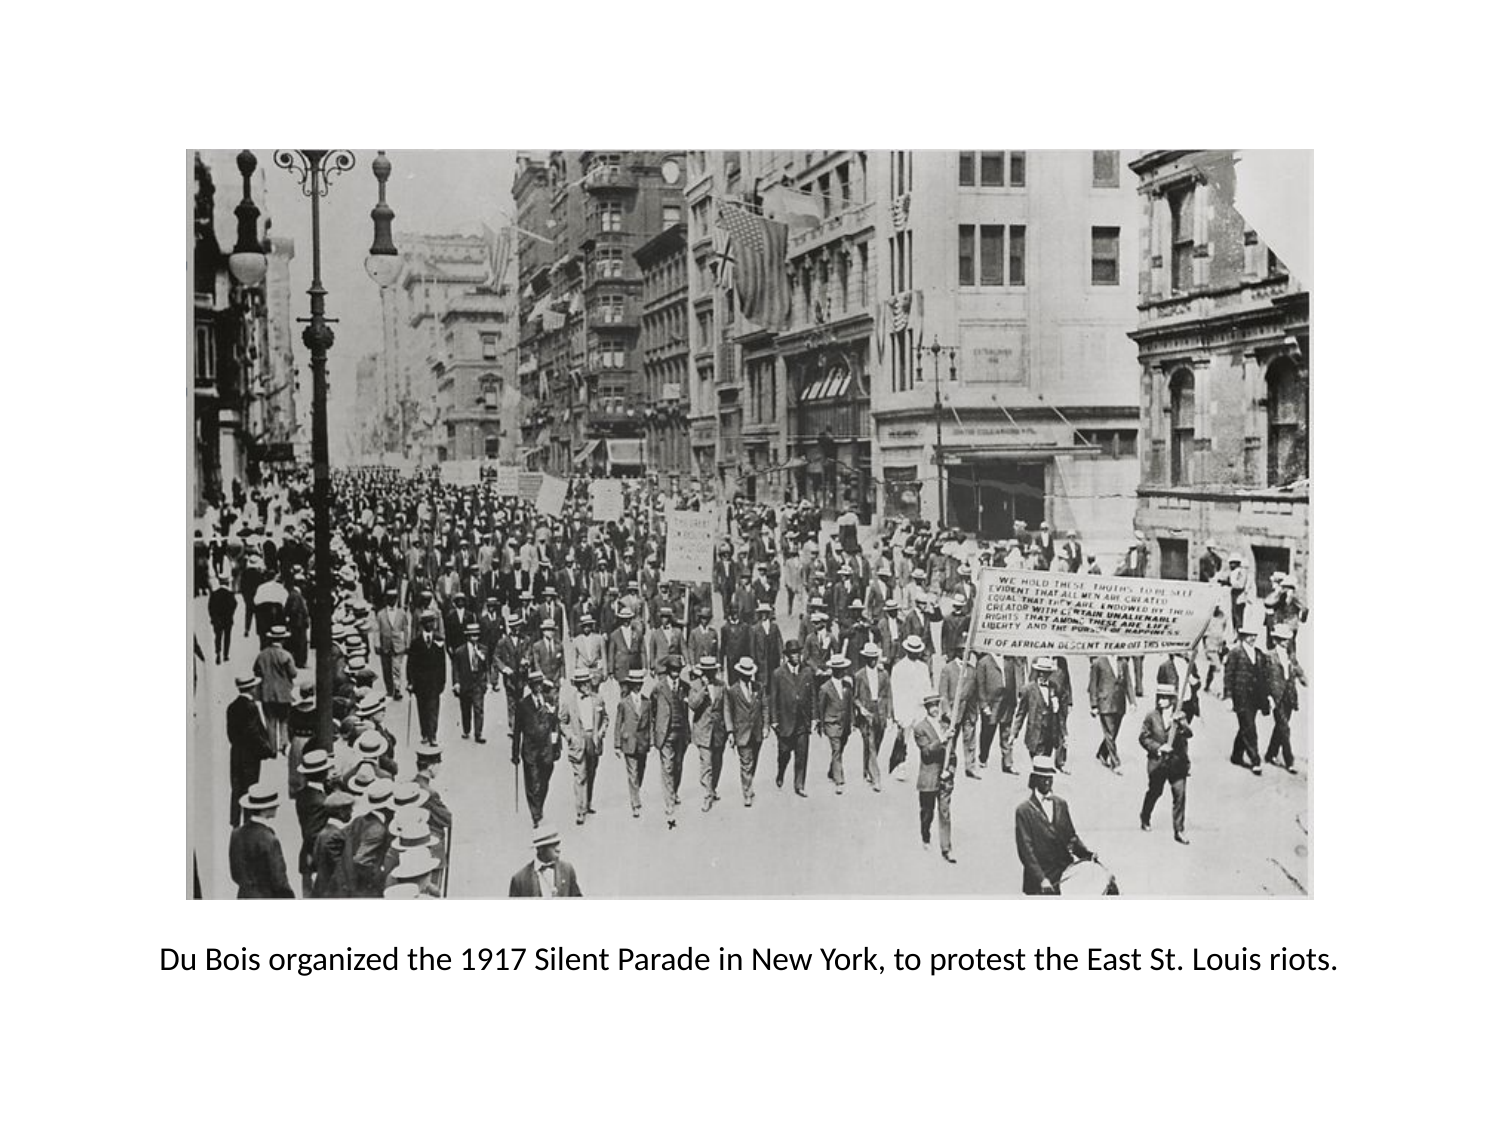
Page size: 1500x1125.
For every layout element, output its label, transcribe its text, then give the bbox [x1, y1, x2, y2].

text_box Du Bois organized the 1917 Silent Parade in New York, to protest the East St. Louis riots. [144, 929, 1356, 985]
picture [186, 149, 1314, 900]
